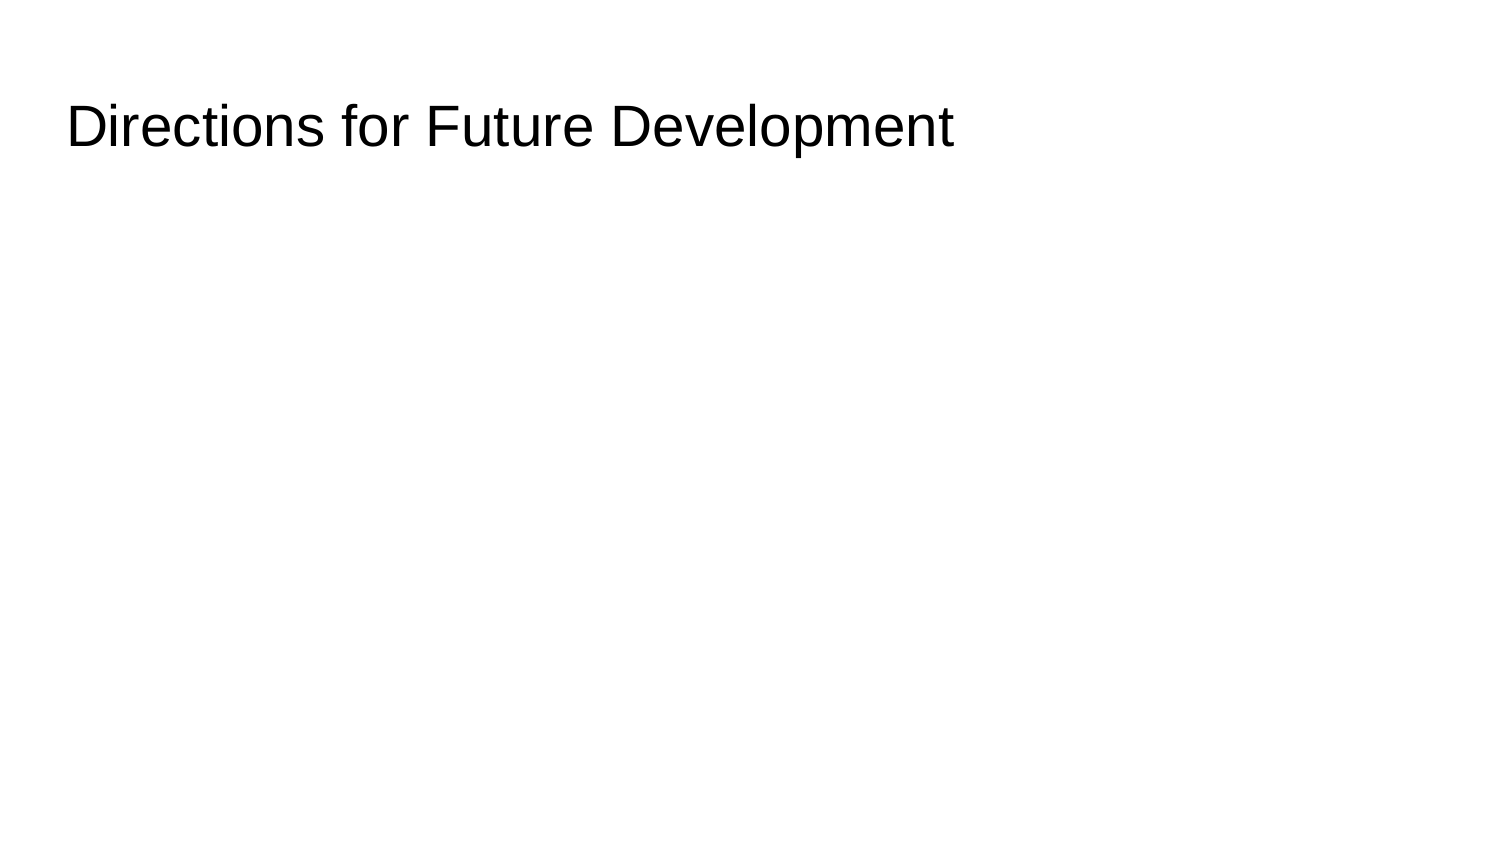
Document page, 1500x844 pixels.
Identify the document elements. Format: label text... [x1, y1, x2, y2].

title Directions for Future Development [51, 72, 1449, 167]
